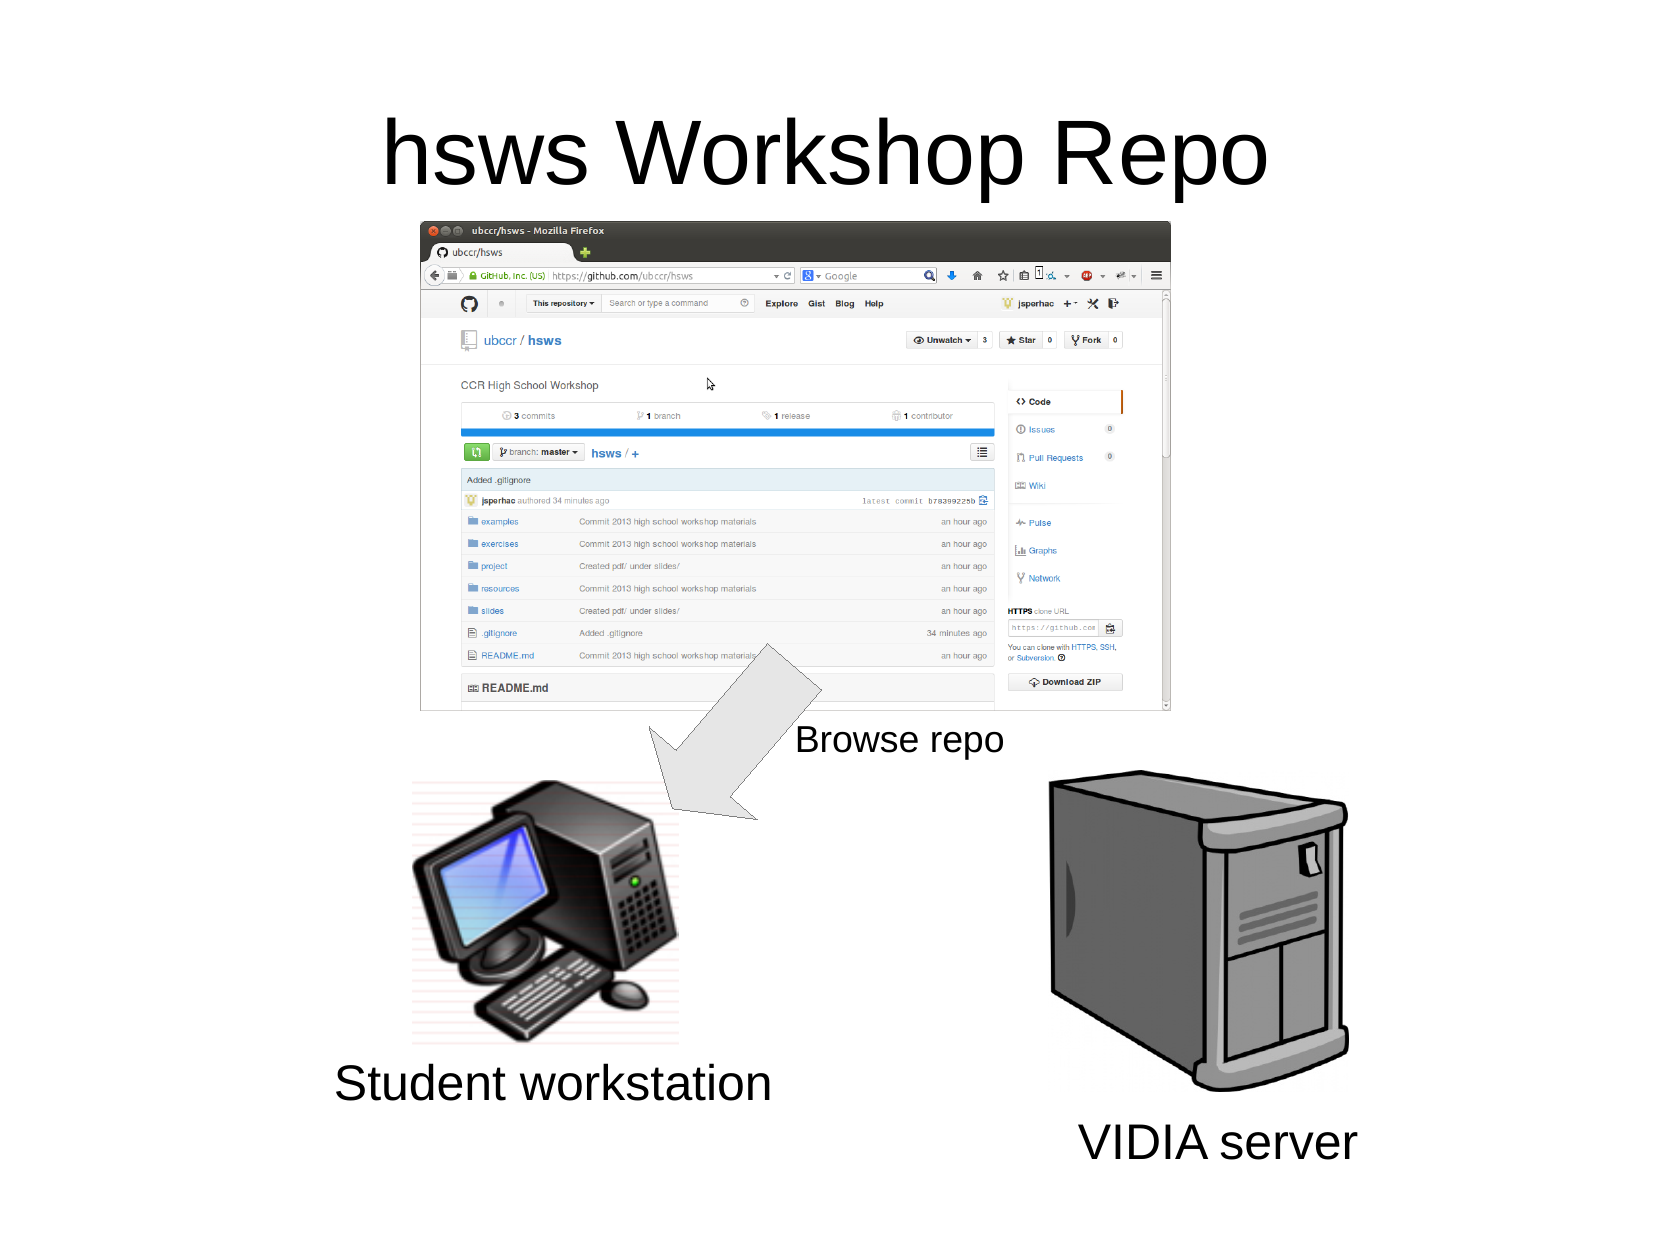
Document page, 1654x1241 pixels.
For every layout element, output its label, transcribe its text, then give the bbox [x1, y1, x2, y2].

text_box [649, 643, 822, 820]
picture [412, 780, 679, 1047]
picture [1048, 770, 1349, 1092]
text_box VIDIA server [1063, 1107, 1374, 1178]
text_box Browse repo [780, 710, 1020, 768]
text_box Student workstation [319, 1048, 788, 1119]
picture [420, 257, 1171, 711]
title hsws Workshop Repo [82, 49, 1571, 257]
